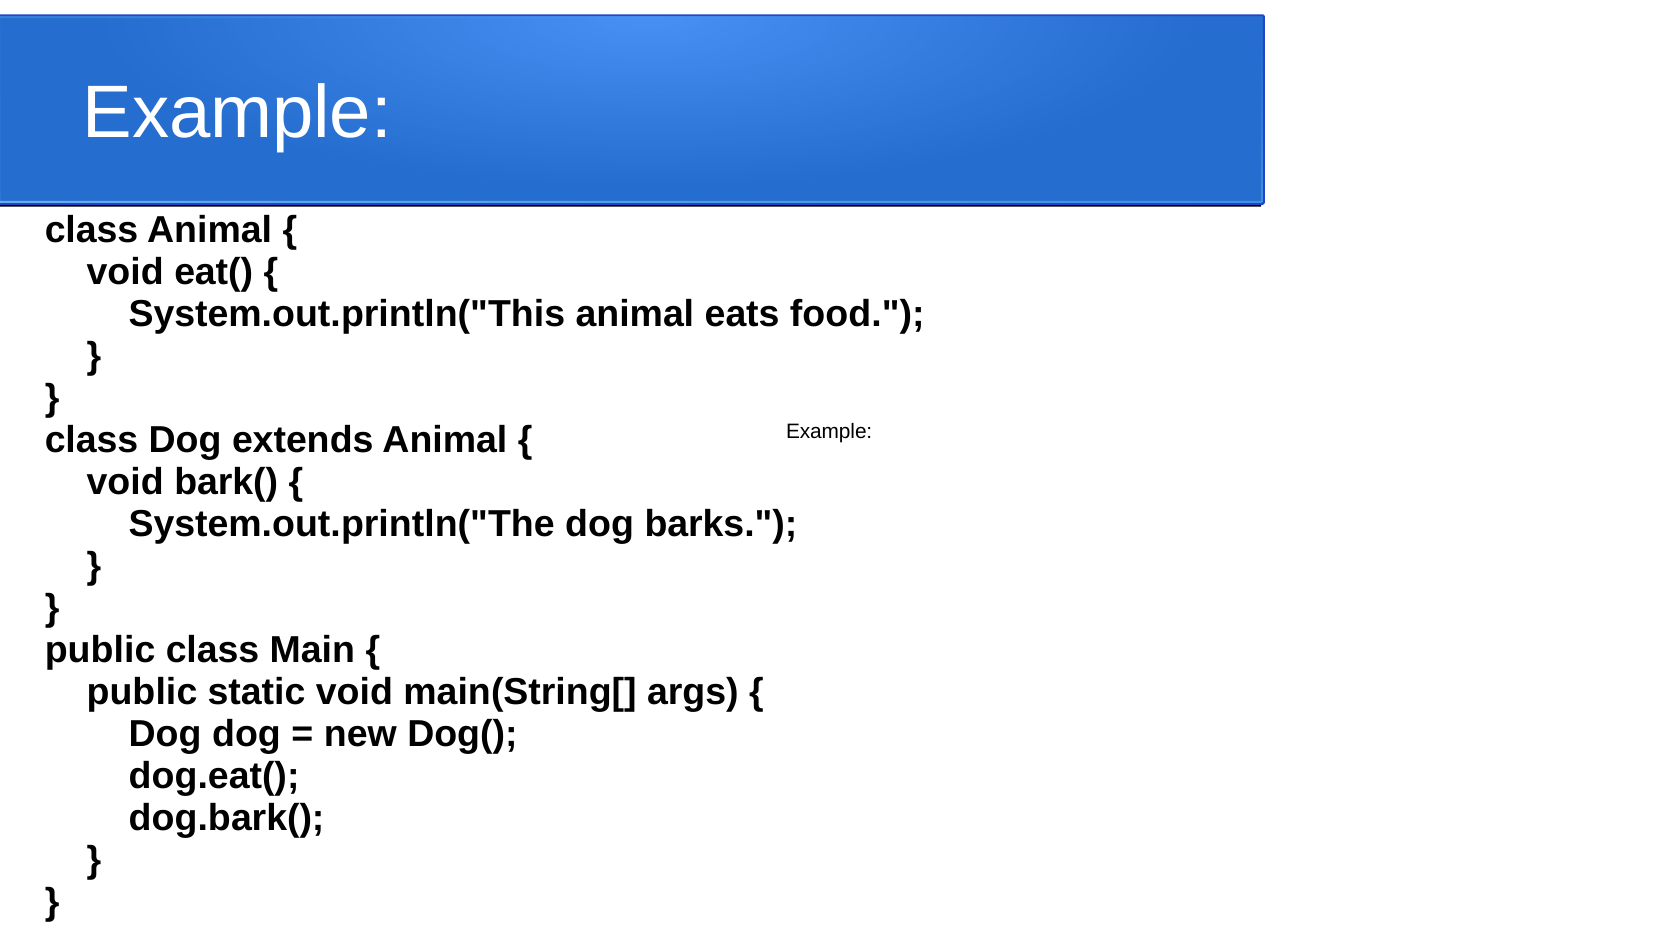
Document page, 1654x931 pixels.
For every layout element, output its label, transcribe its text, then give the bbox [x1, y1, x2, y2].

title Example: [82, 35, 1235, 189]
text_box class Animal { void eat() { System.out.println("This animal eats food."); } } class Dog extends Animal { void bark() { System.out.println("The dog barks."); } } public class Main { public static void main(String[] args) { Dog dog = new Dog(); dog.eat(); dog.bark(); } } [30, 201, 1285, 931]
